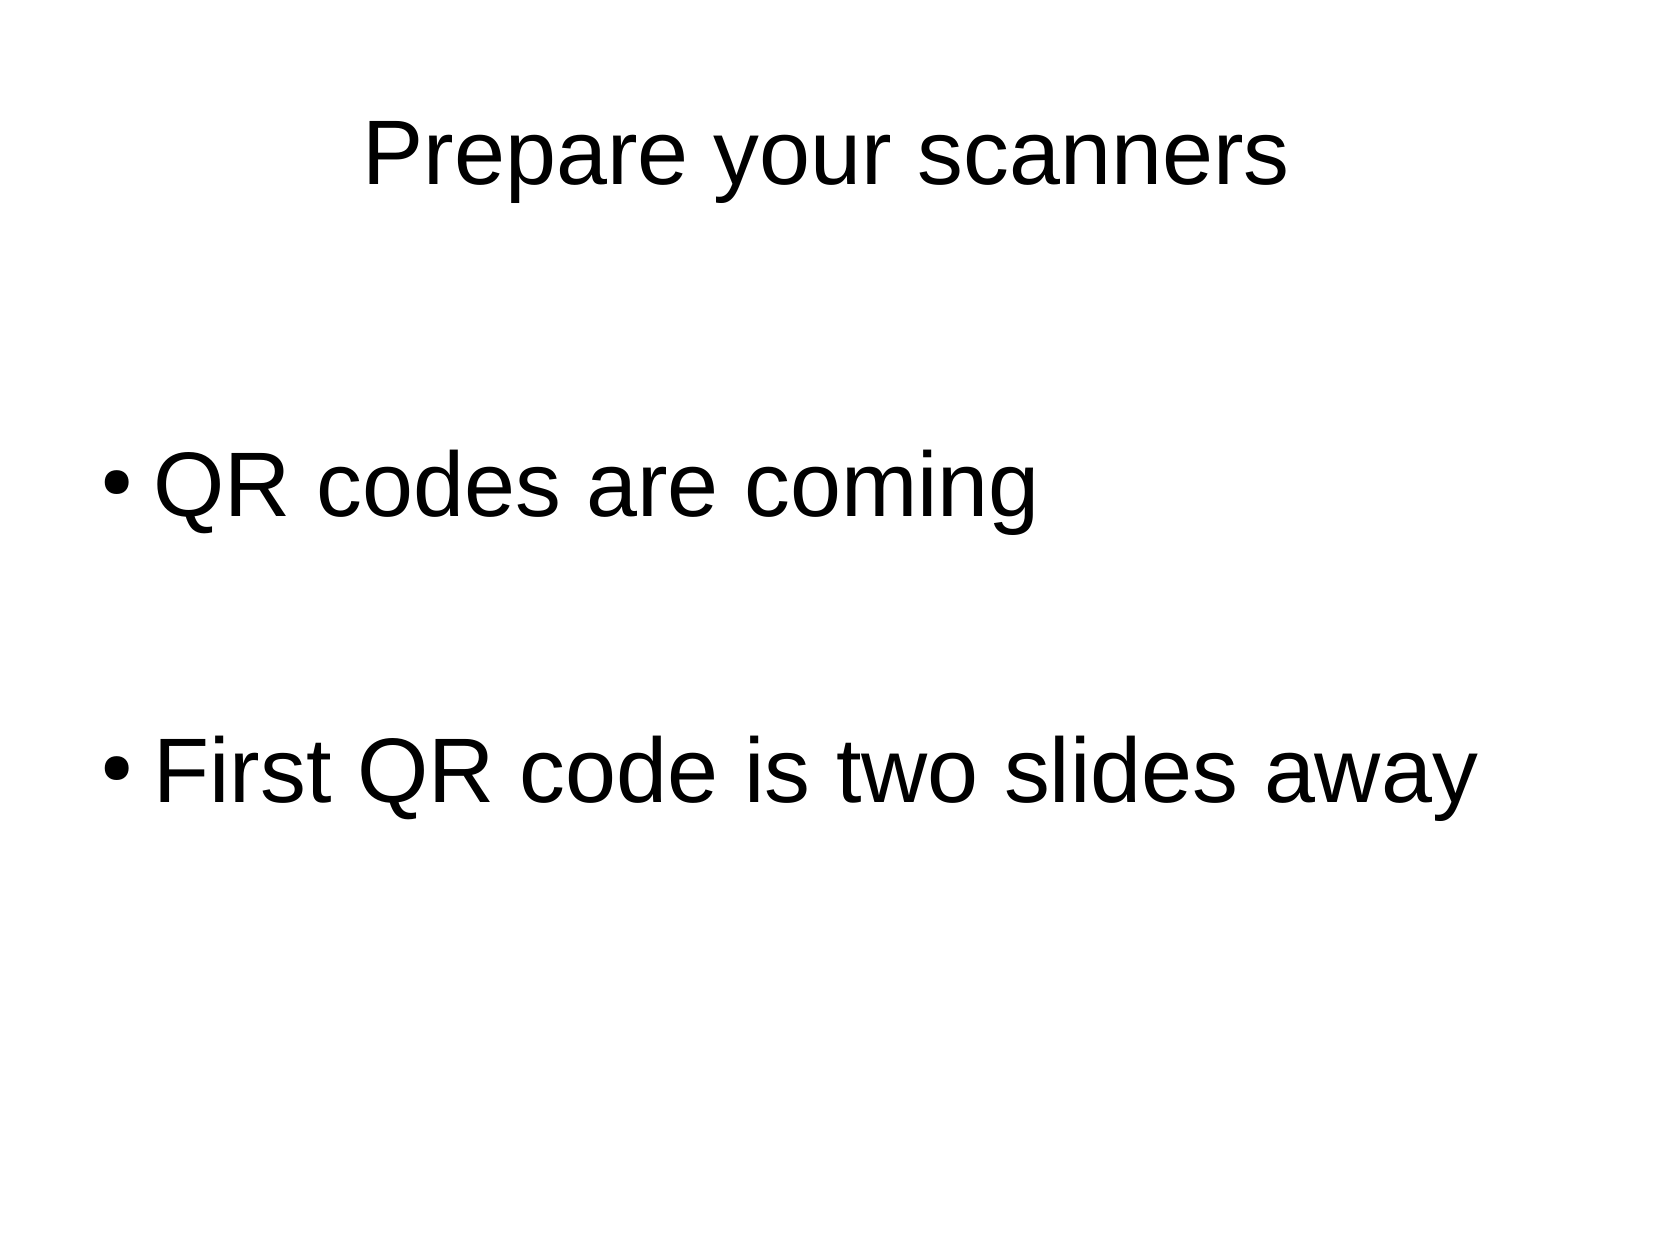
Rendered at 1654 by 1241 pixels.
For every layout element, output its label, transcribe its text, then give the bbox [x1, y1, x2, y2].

list QR codes are coming First QR code is two slides away [82, 290, 1571, 1010]
title Prepare your scanners [82, 49, 1571, 257]
